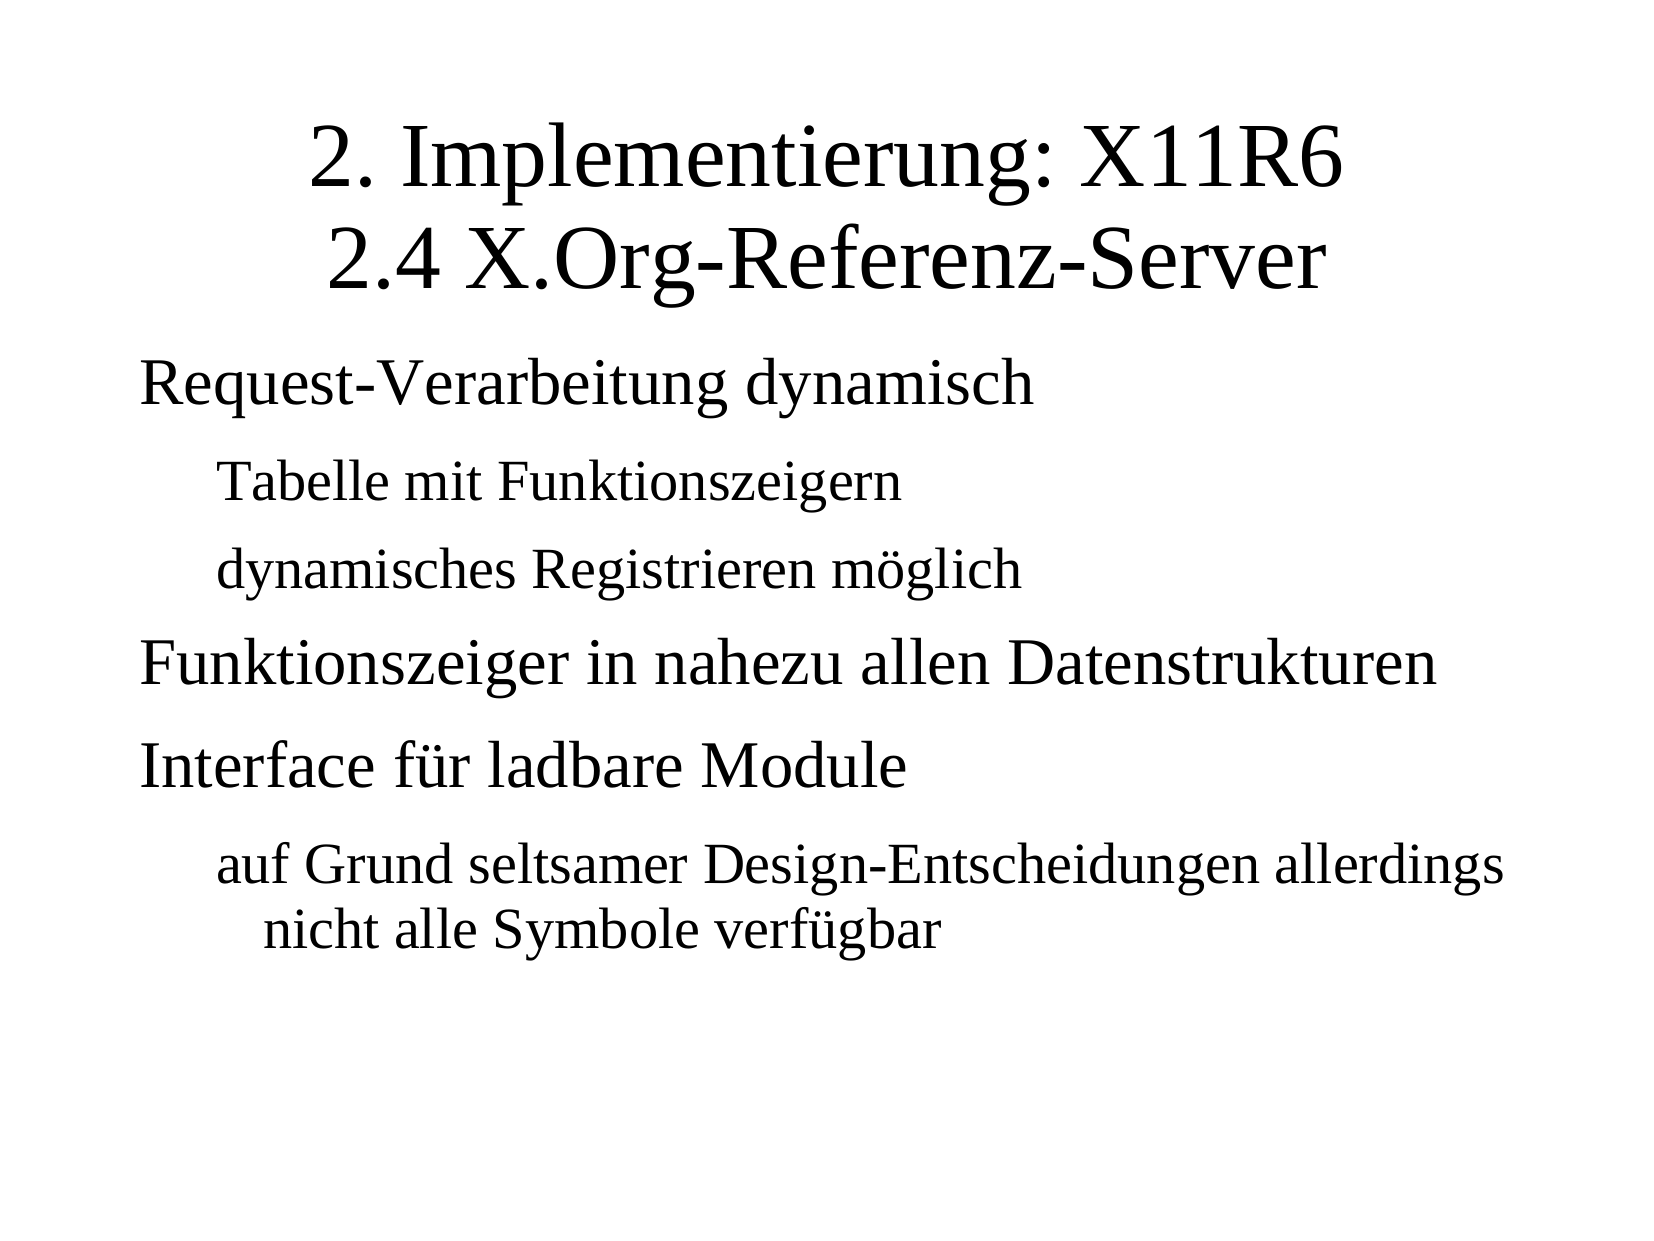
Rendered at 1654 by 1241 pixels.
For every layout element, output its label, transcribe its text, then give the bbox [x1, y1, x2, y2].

list Request-Verarbeitung dynamisch Tabelle mit Funktionszeigern dynamisches Registrieren möglich Funktionszeiger in nahezu allen Datenstrukturen Interface für ladbare Module auf Grund seltsamer Design-Entscheidungen allerdings nicht alle Symbole verfügbar [121, 344, 1534, 1127]
title 2. Implementierung: X11R6 2.4 X.Org-Referenz-Server [121, 102, 1534, 311]
